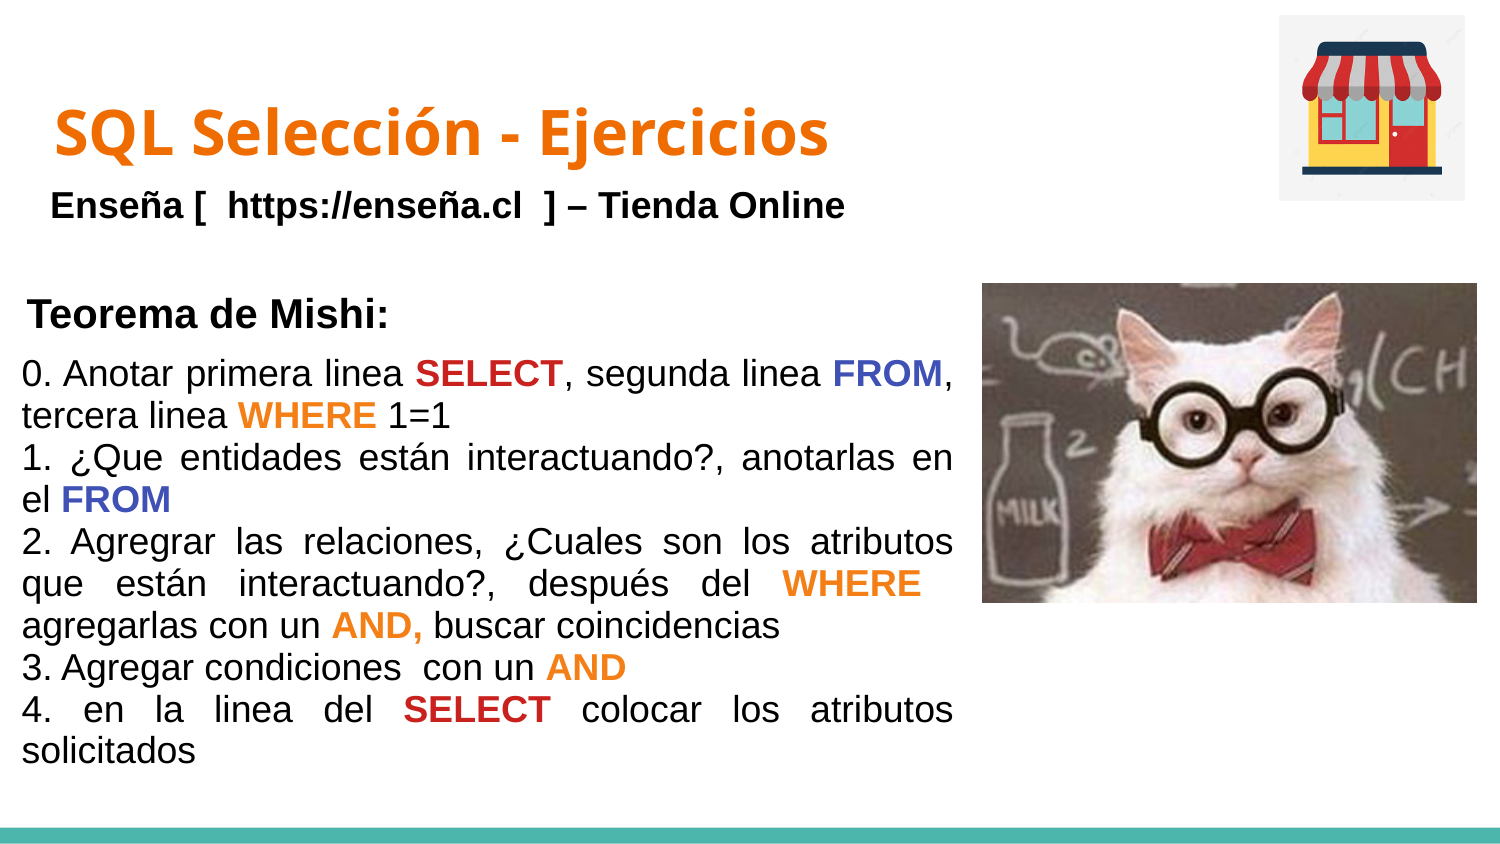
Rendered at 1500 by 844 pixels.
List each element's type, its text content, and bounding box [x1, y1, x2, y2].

picture [1279, 15, 1465, 201]
text_box 0. Anotar primera linea SELECT, segunda linea FROM, tercera linea WHERE 1=1 1. ¿Que entidades están interactuando?, anotarlas en el FROM 2. Agregrar las relaciones, ¿Cuales son los atributos que están interactuando?, después del WHERE agregarlas con un AND, buscar coincidencias 3. Agregar condiciones con un AND 4. en la linea del SELECT colocar los atributos solicitados [6, 344, 969, 822]
text_box Enseña [ https://enseña.cl ] – Tienda Online [35, 177, 1323, 234]
picture [982, 283, 1477, 603]
title SQL Selección - Ejercicios [39, 72, 1279, 177]
text_box Teorema de Mishi: [11, 283, 904, 344]
